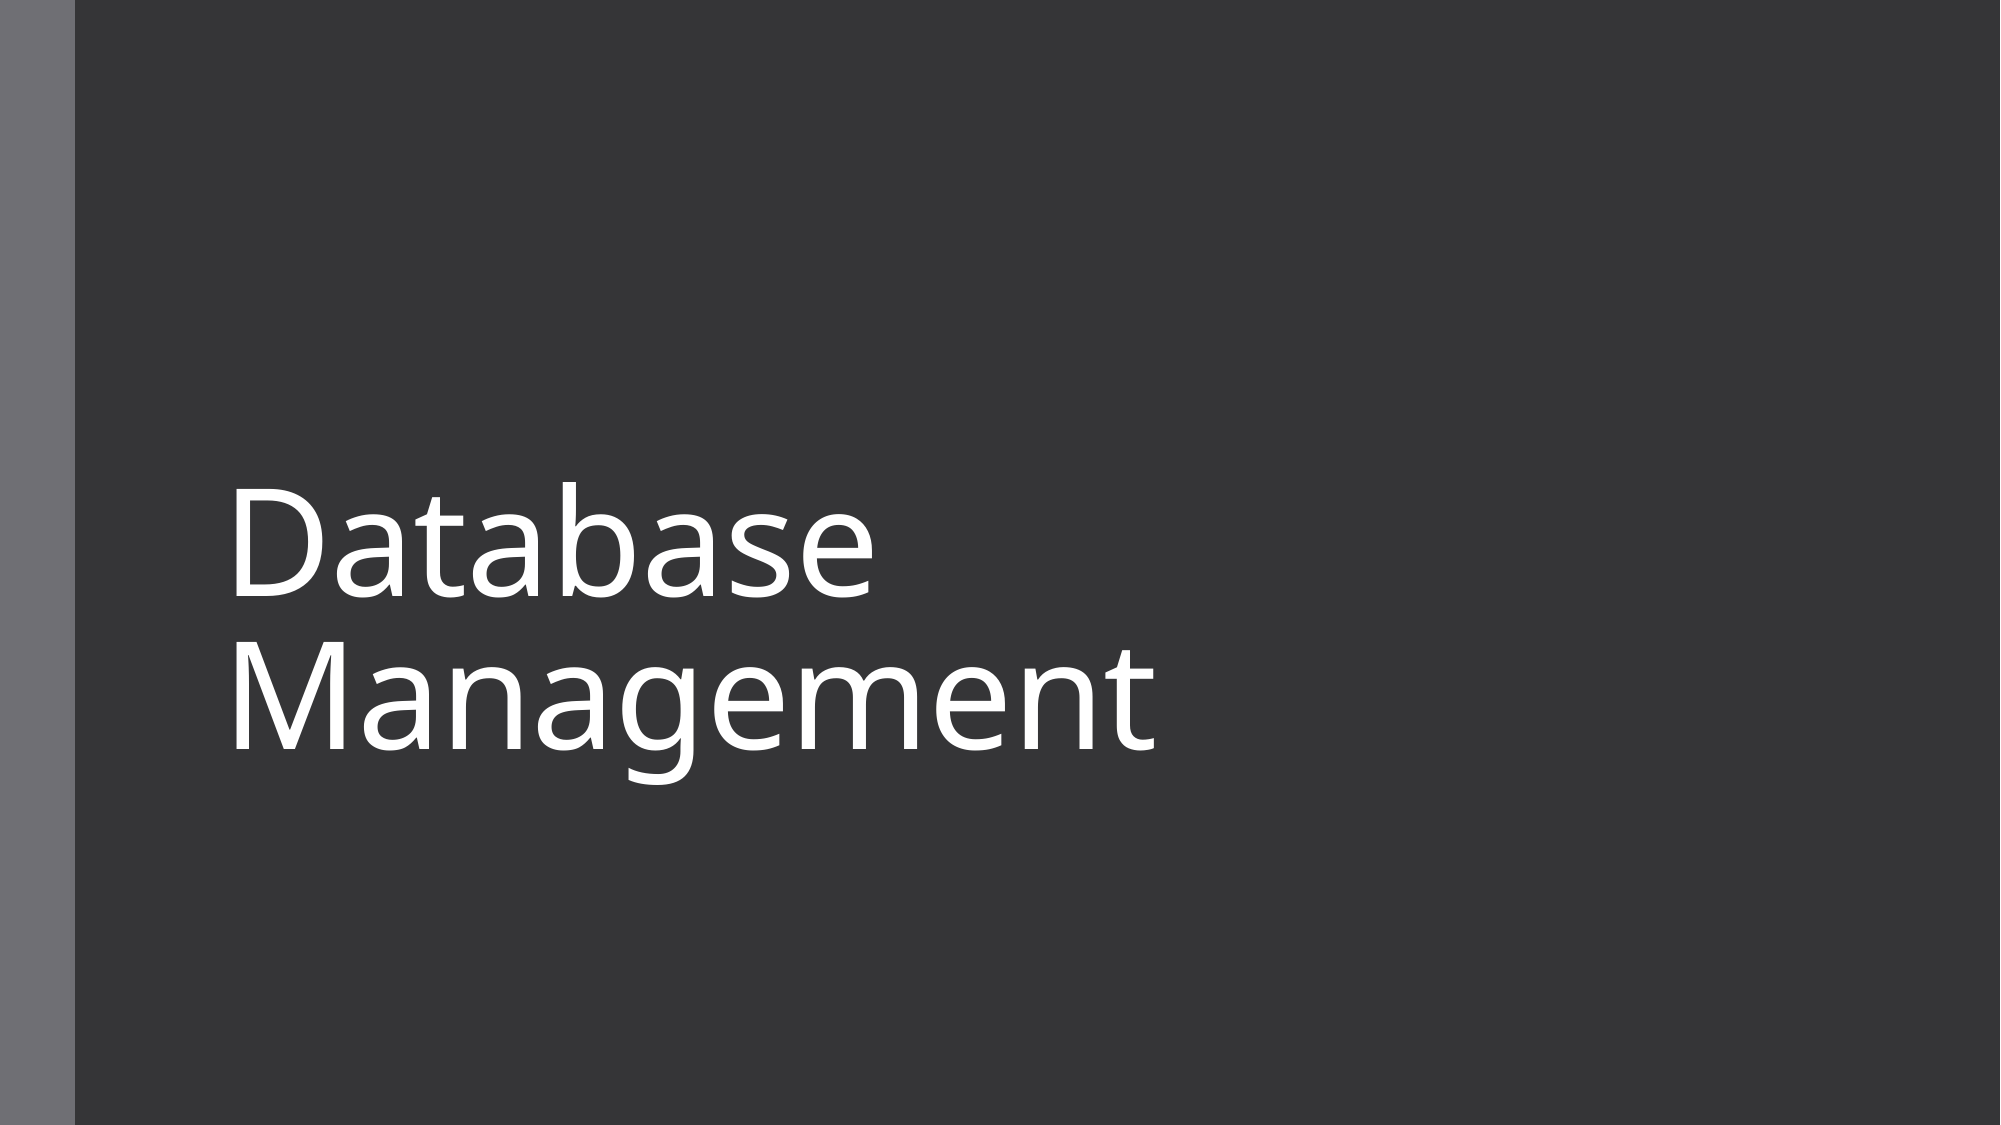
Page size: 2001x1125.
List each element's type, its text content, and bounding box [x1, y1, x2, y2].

title Database Management [206, 124, 1752, 788]
